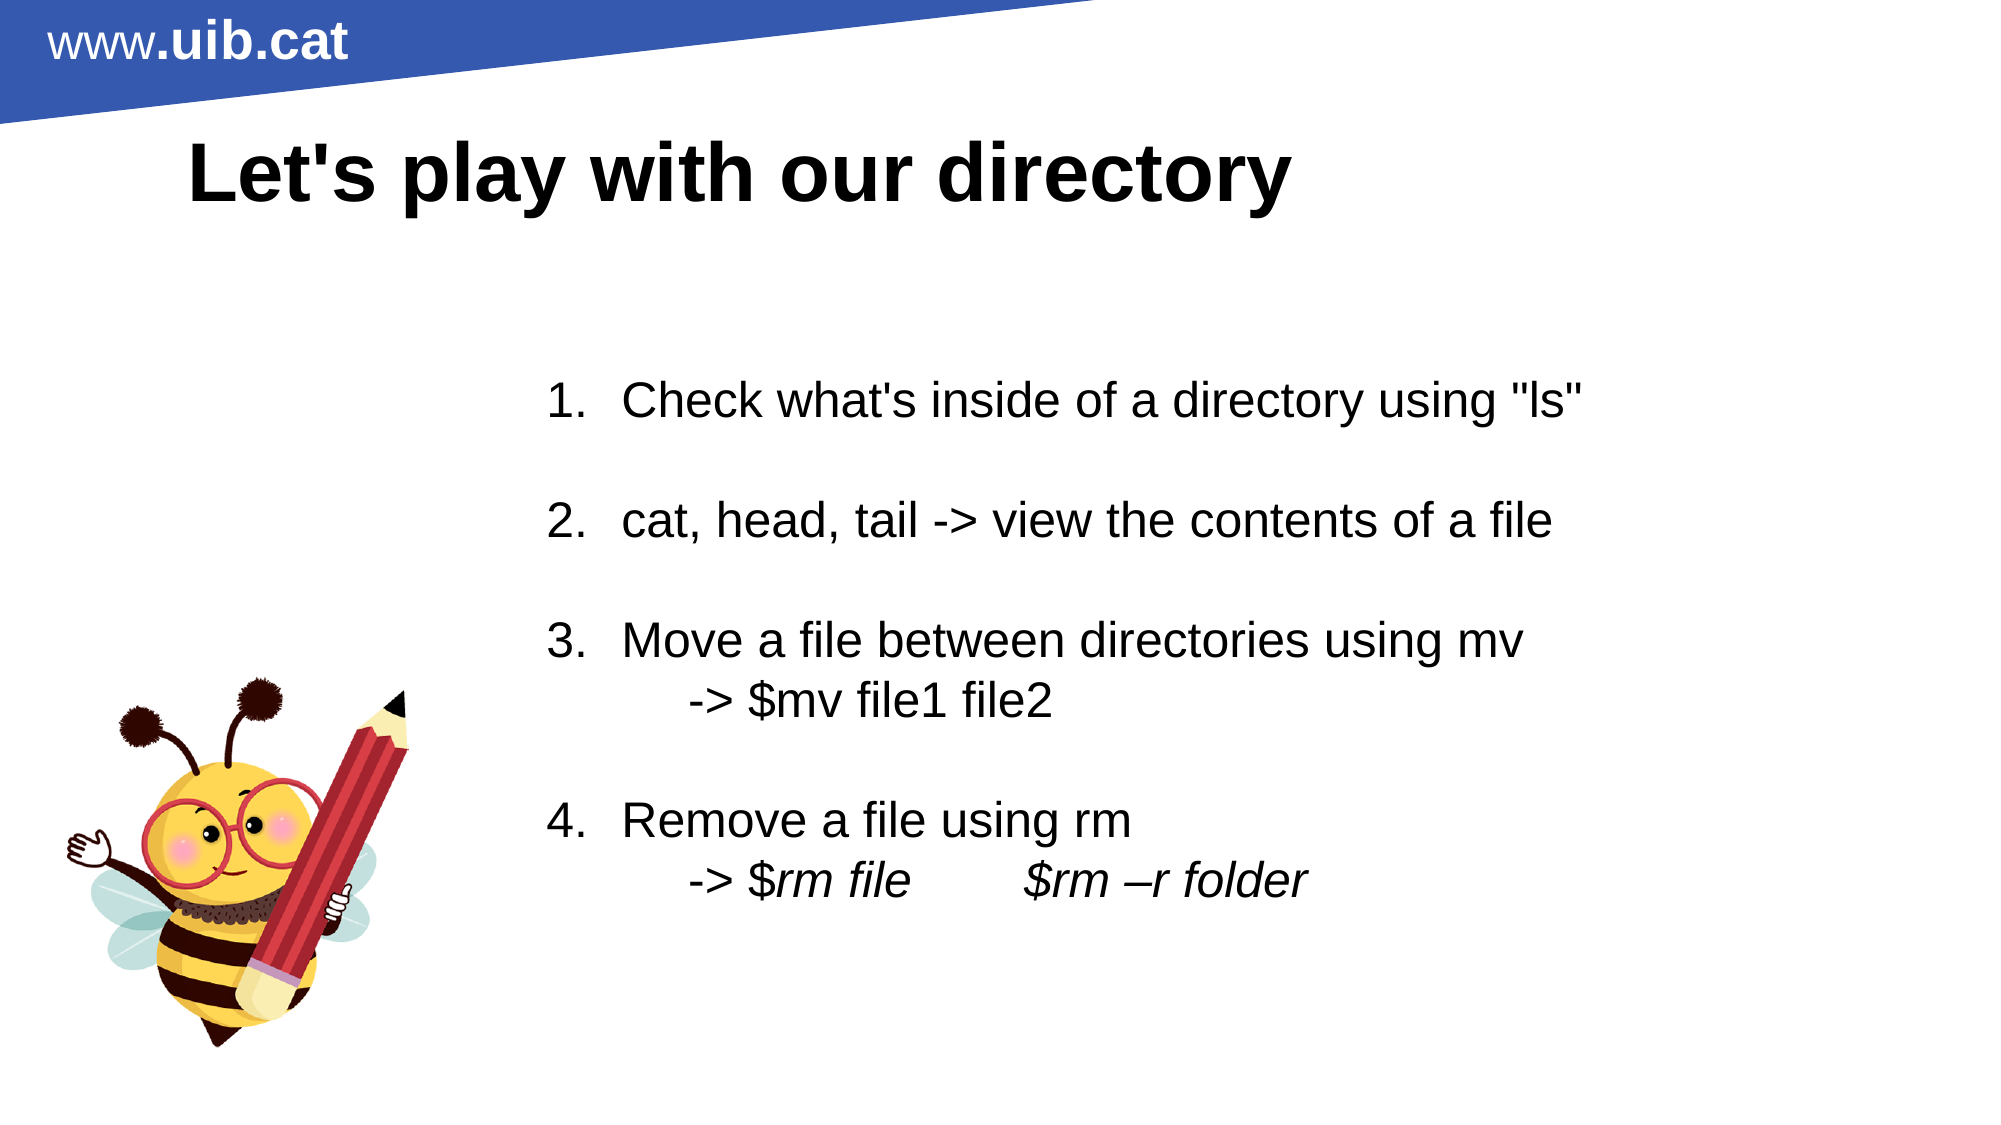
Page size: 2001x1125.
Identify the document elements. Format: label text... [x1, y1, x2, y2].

picture [59, 670, 415, 1054]
text_box Let's play with our directory [172, 111, 1672, 219]
text_box Check what's inside of a directory using "ls" cat, head, tail -> view the contents of a file Move a file between directories using mv -> $mv file1 file2 Remove a file using rm -> $rm file $rm –r folder [531, 360, 1949, 916]
